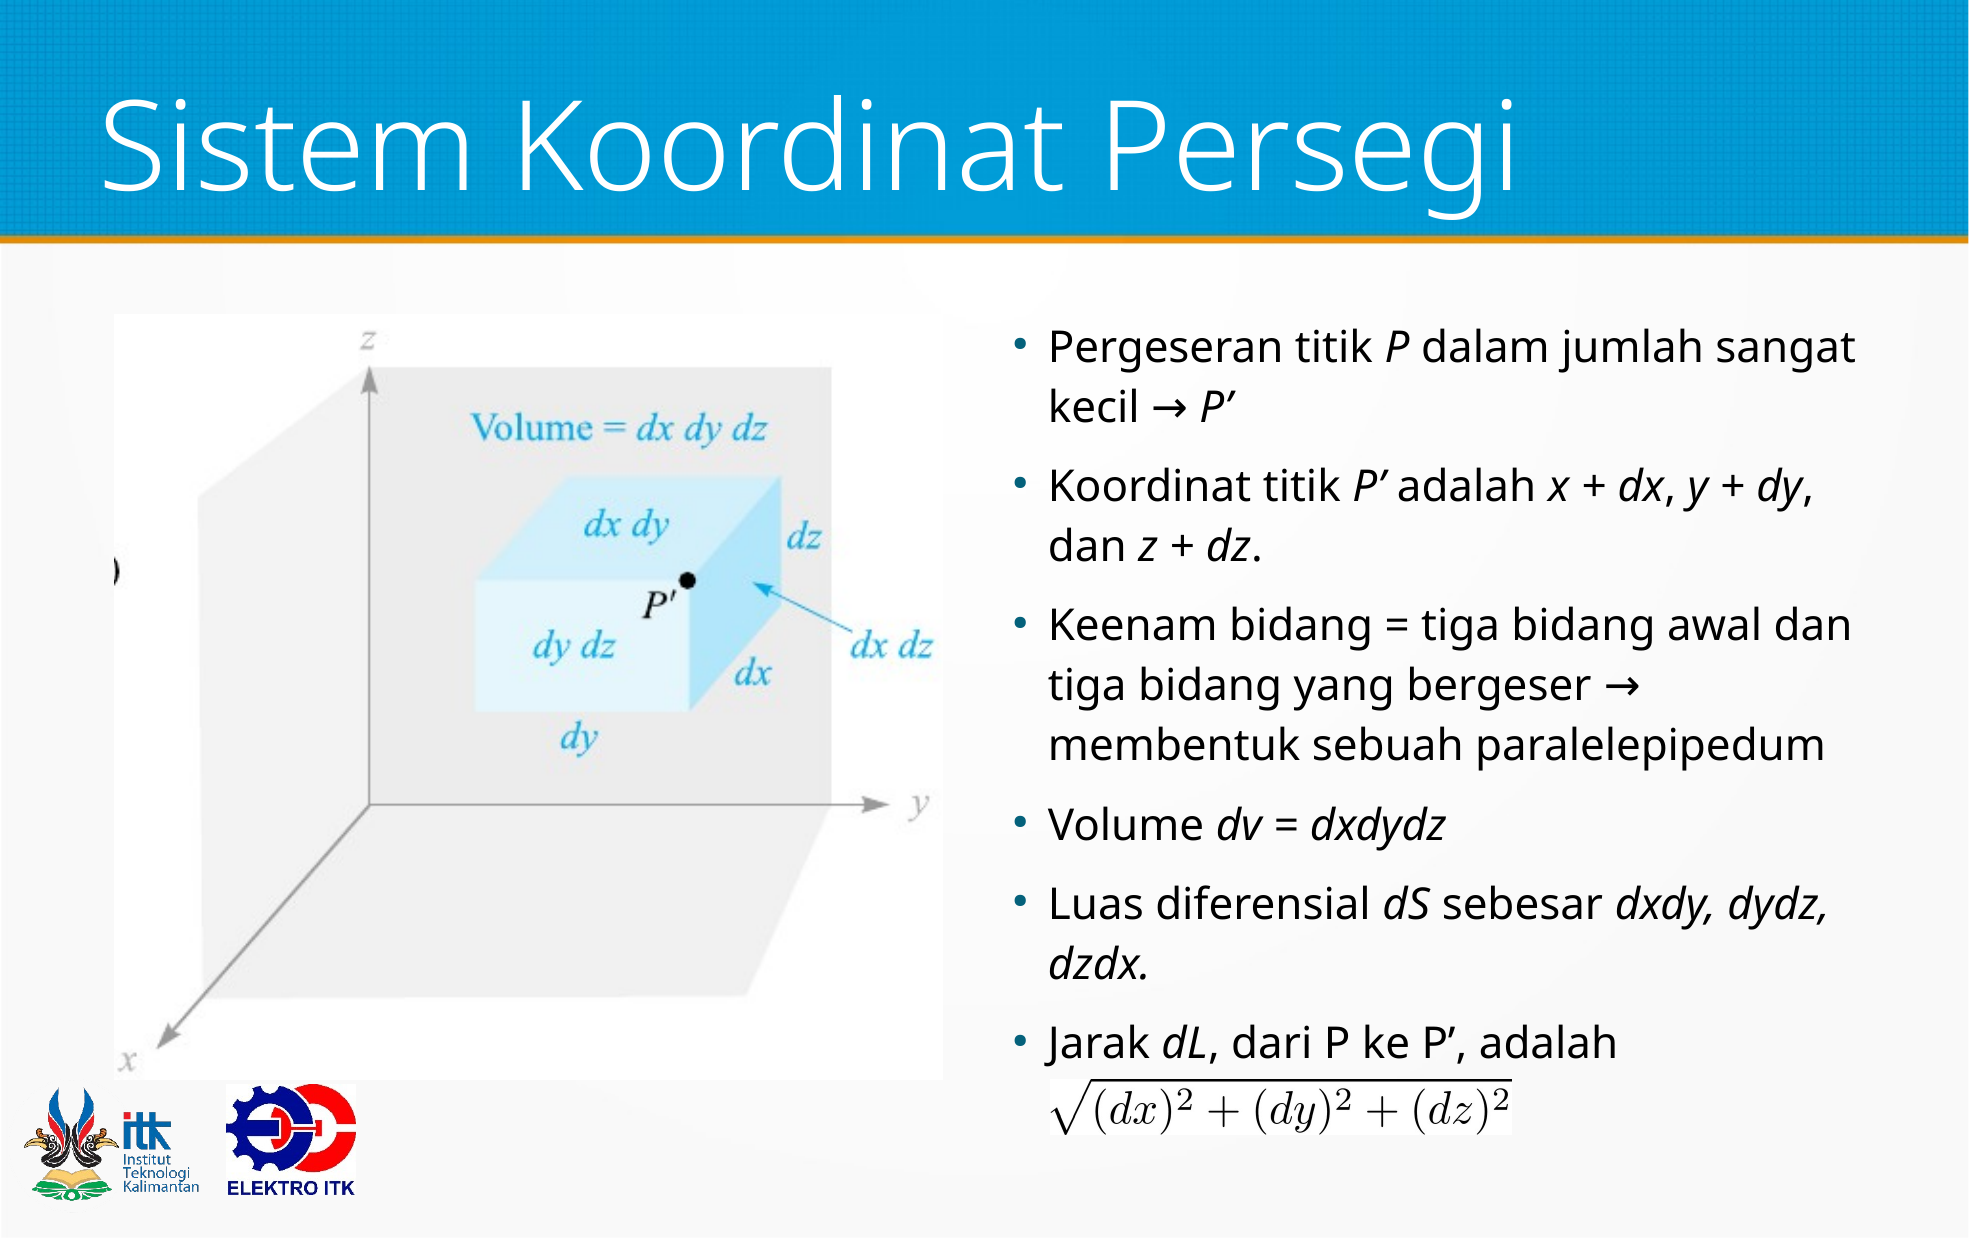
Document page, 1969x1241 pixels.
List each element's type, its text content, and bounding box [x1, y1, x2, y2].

title Sistem Koordinat Persegi [98, 19, 1870, 227]
list Pergeseran titik P dalam jumlah sangat kecil → P’ Koordinat titik P’ adalah x + dx, y + dy, dan z + dz. Keenam bidang = tiga bidang awal dan tiga bidang yang bergeser → membentuk sebuah paralelepipedum Volume dv = dxdydz Luas diferensial dS sebesar dxdy, dydz, dzdx. Jarak dL, dari P ke P’, adalah [1001, 315, 1861, 1081]
picture [0, 233, 1969, 1241]
